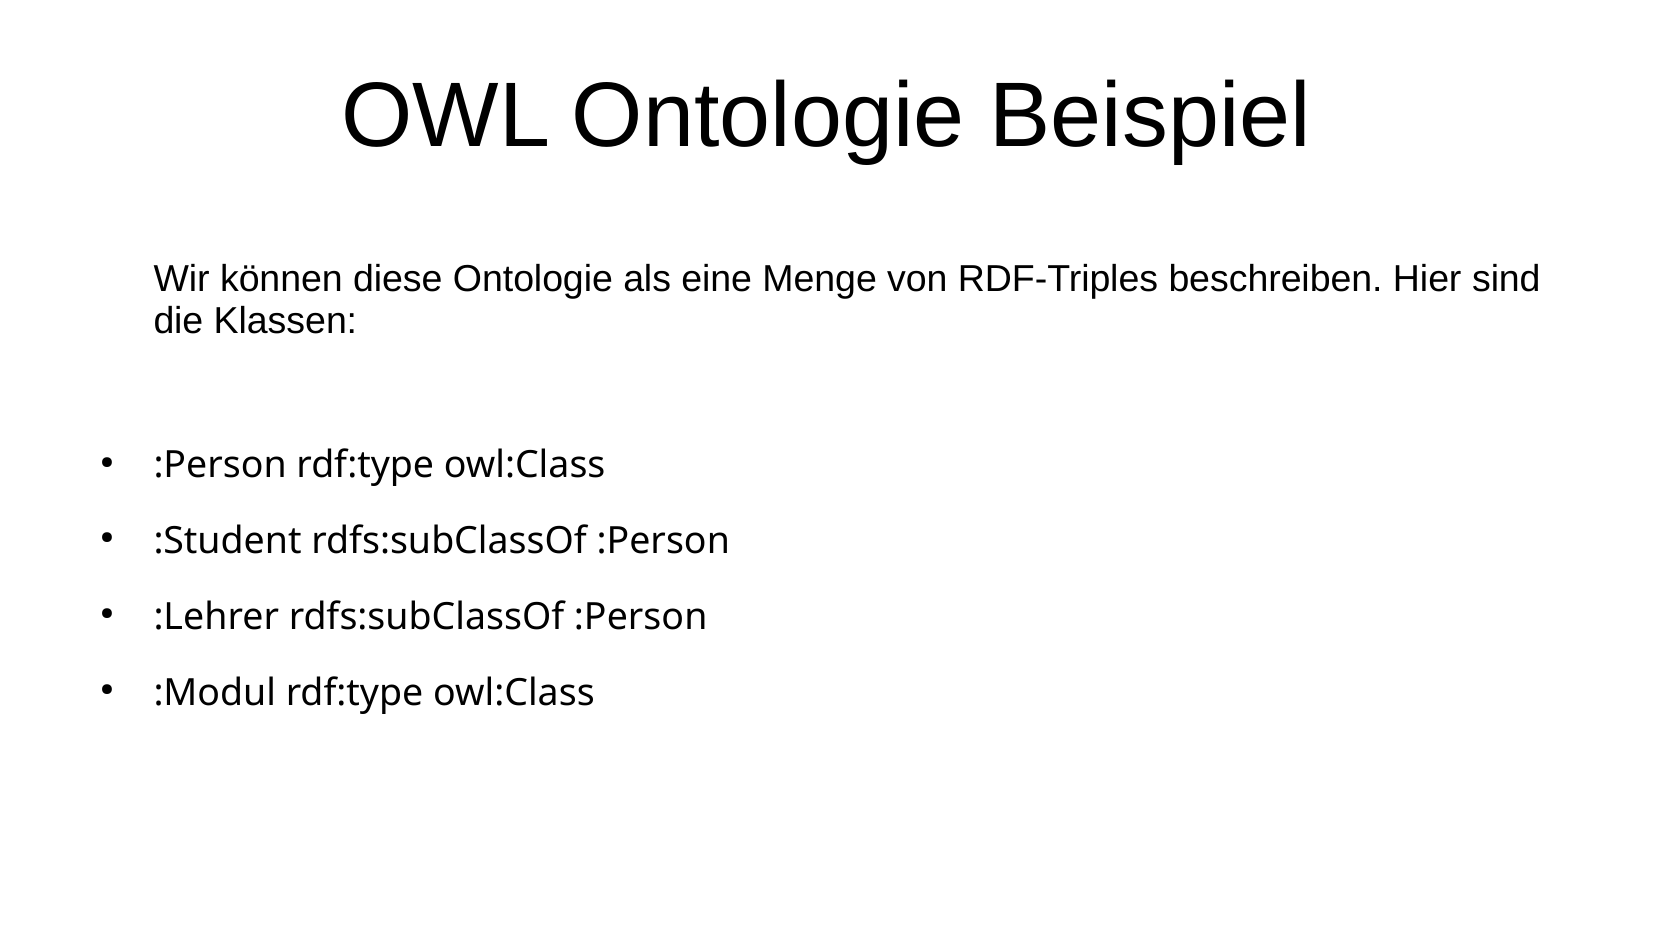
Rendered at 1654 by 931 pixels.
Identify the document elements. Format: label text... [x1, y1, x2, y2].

list Wir können diese Ontologie als eine Menge von RDF-Triples beschreiben. Hier sind die Klassen: :Person rdf:type owl:Class :Student rdfs:subClassOf :Person :Lehrer rdfs:subClassOf :Person :Modul rdf:type owl:Class [82, 204, 1571, 847]
title OWL Ontologie Beispiel [82, 37, 1571, 193]
